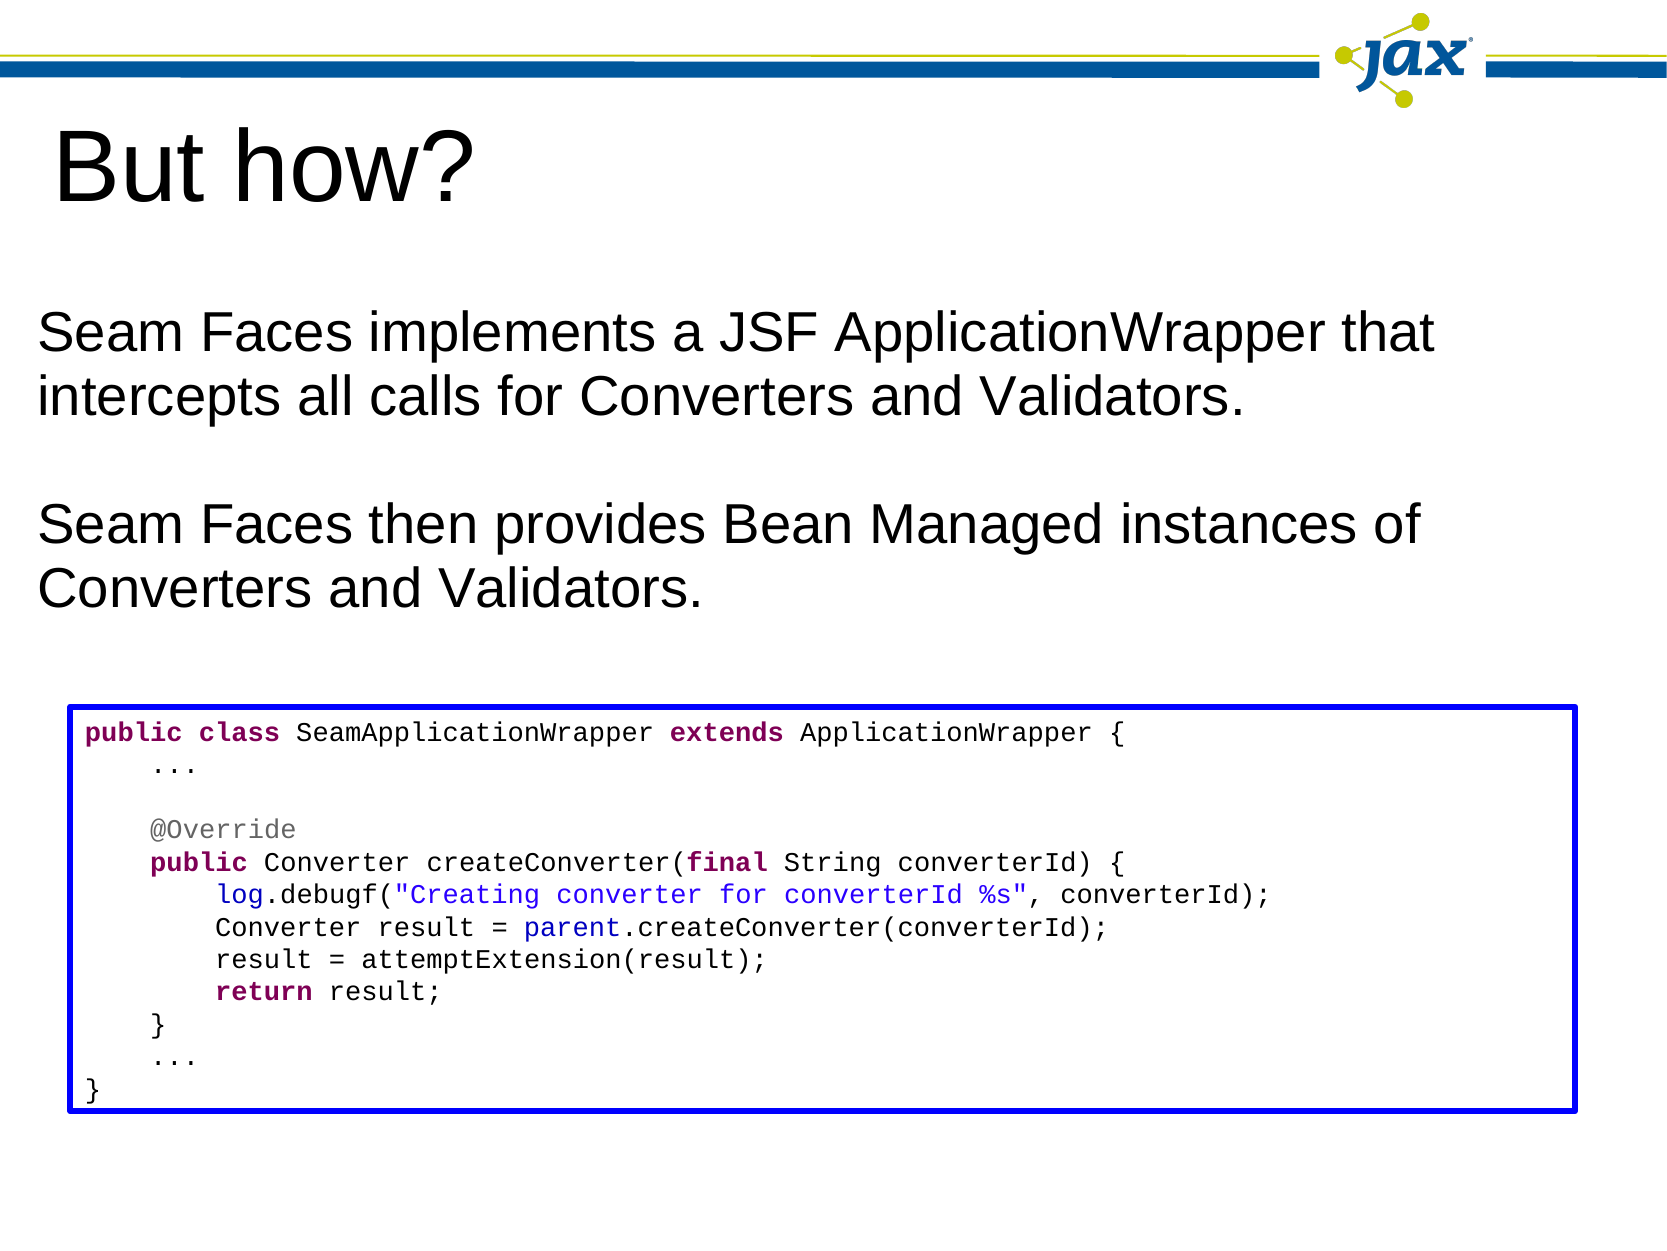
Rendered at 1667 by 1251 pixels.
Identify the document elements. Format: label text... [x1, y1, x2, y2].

text_box public class SeamApplicationWrapper extends ApplicationWrapper { ... @Override public Converter createConverter(final String converterId) { log.debugf("Creating converter for converterId %s", converterId); Converter result = parent.createConverter(converterId); result = attemptExtension(result); return result; } ... } [70, 706, 1576, 1112]
title But how? [37, 91, 1651, 230]
picture [1335, 13, 1473, 91]
list Seam Faces implements a JSF ApplicationWrapper that intercepts all calls for Converters and Validators. Seam Faces then provides Bean Managed instances of Converters and Validators. [37, 300, 1613, 1126]
